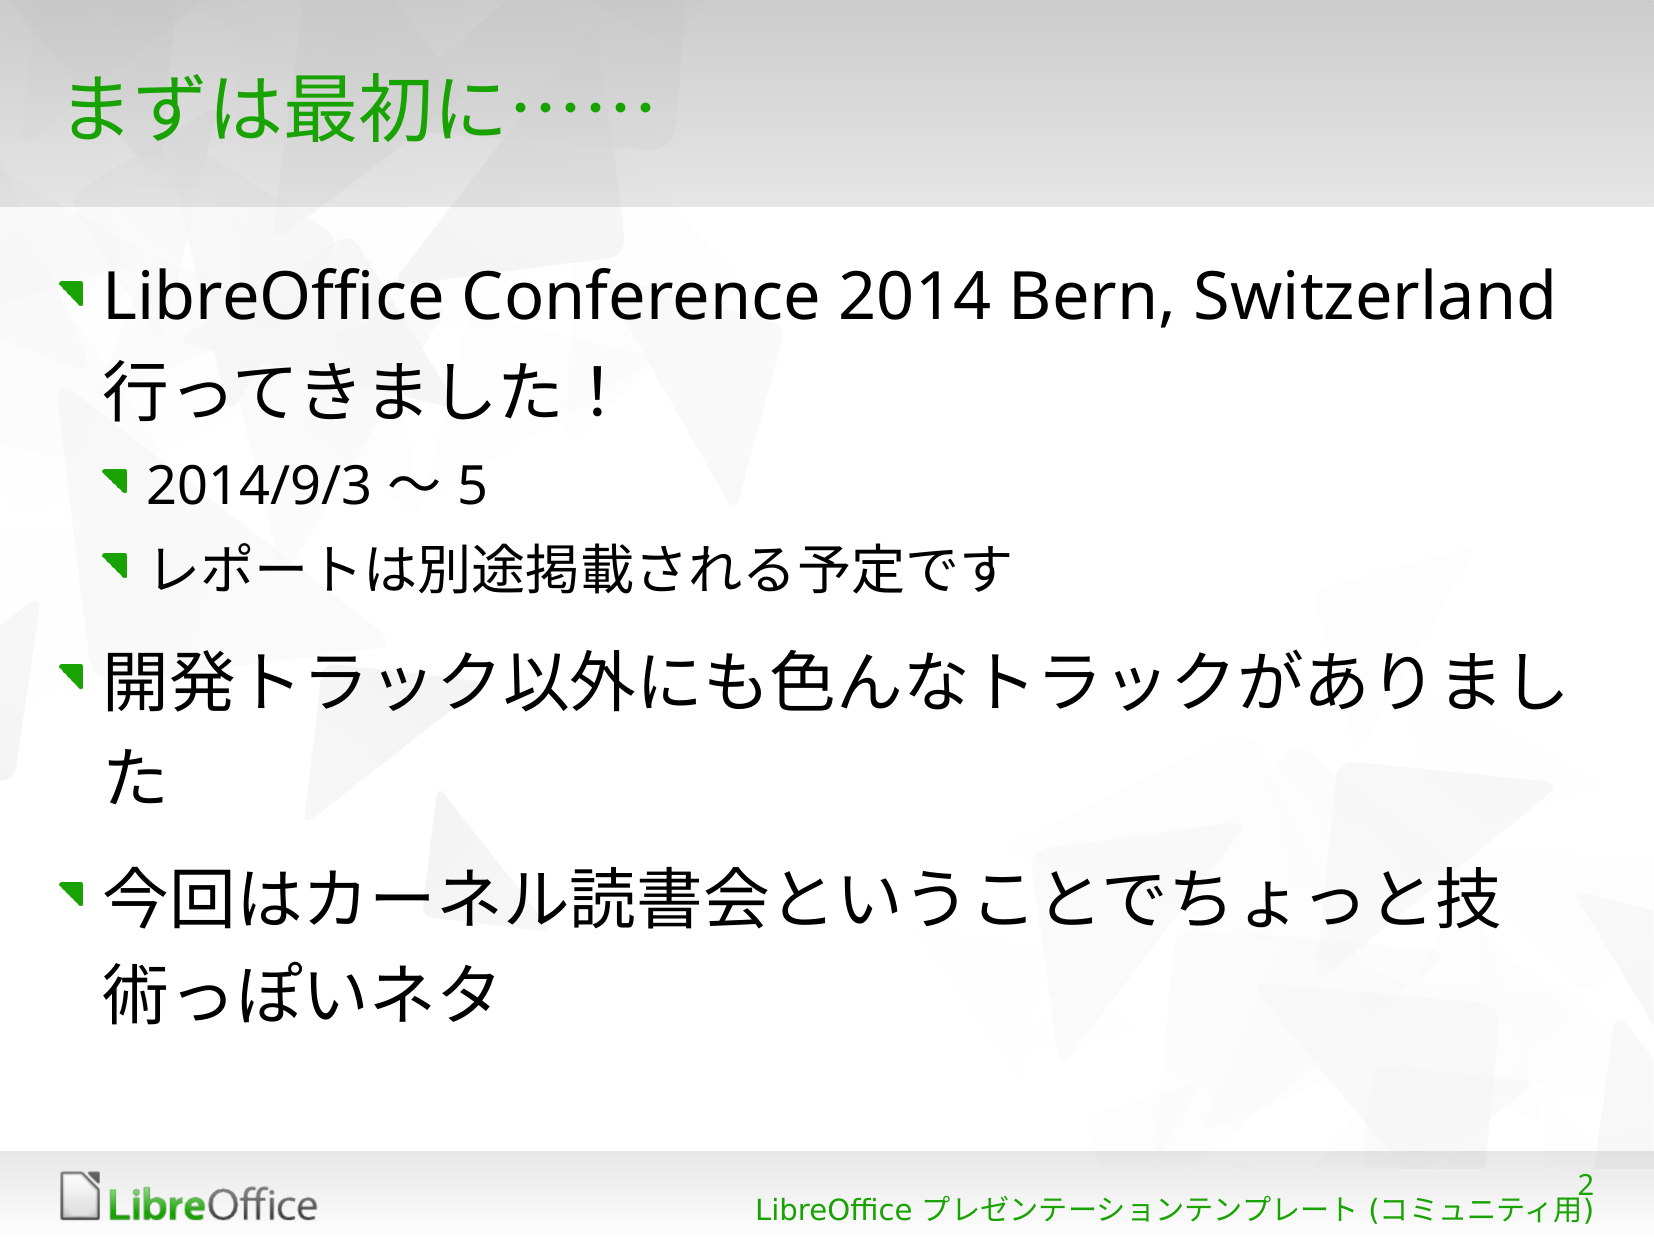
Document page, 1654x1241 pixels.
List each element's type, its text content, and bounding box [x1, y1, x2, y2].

picture [915, 548, 1654, 1169]
list LibreOffice Conference 2014 Bern, Switzerland行ってきました！ 2014/9/3〜5 レポートは別途掲載される予定です 開発トラック以外にも色んなトラックがありました 今回はカーネル読書会ということでちょっと技術っぽいネタ [59, 248, 1595, 968]
title まずは最初に…… [59, 29, 1595, 178]
picture [0, 0, 783, 931]
picture [41, 1152, 337, 1240]
